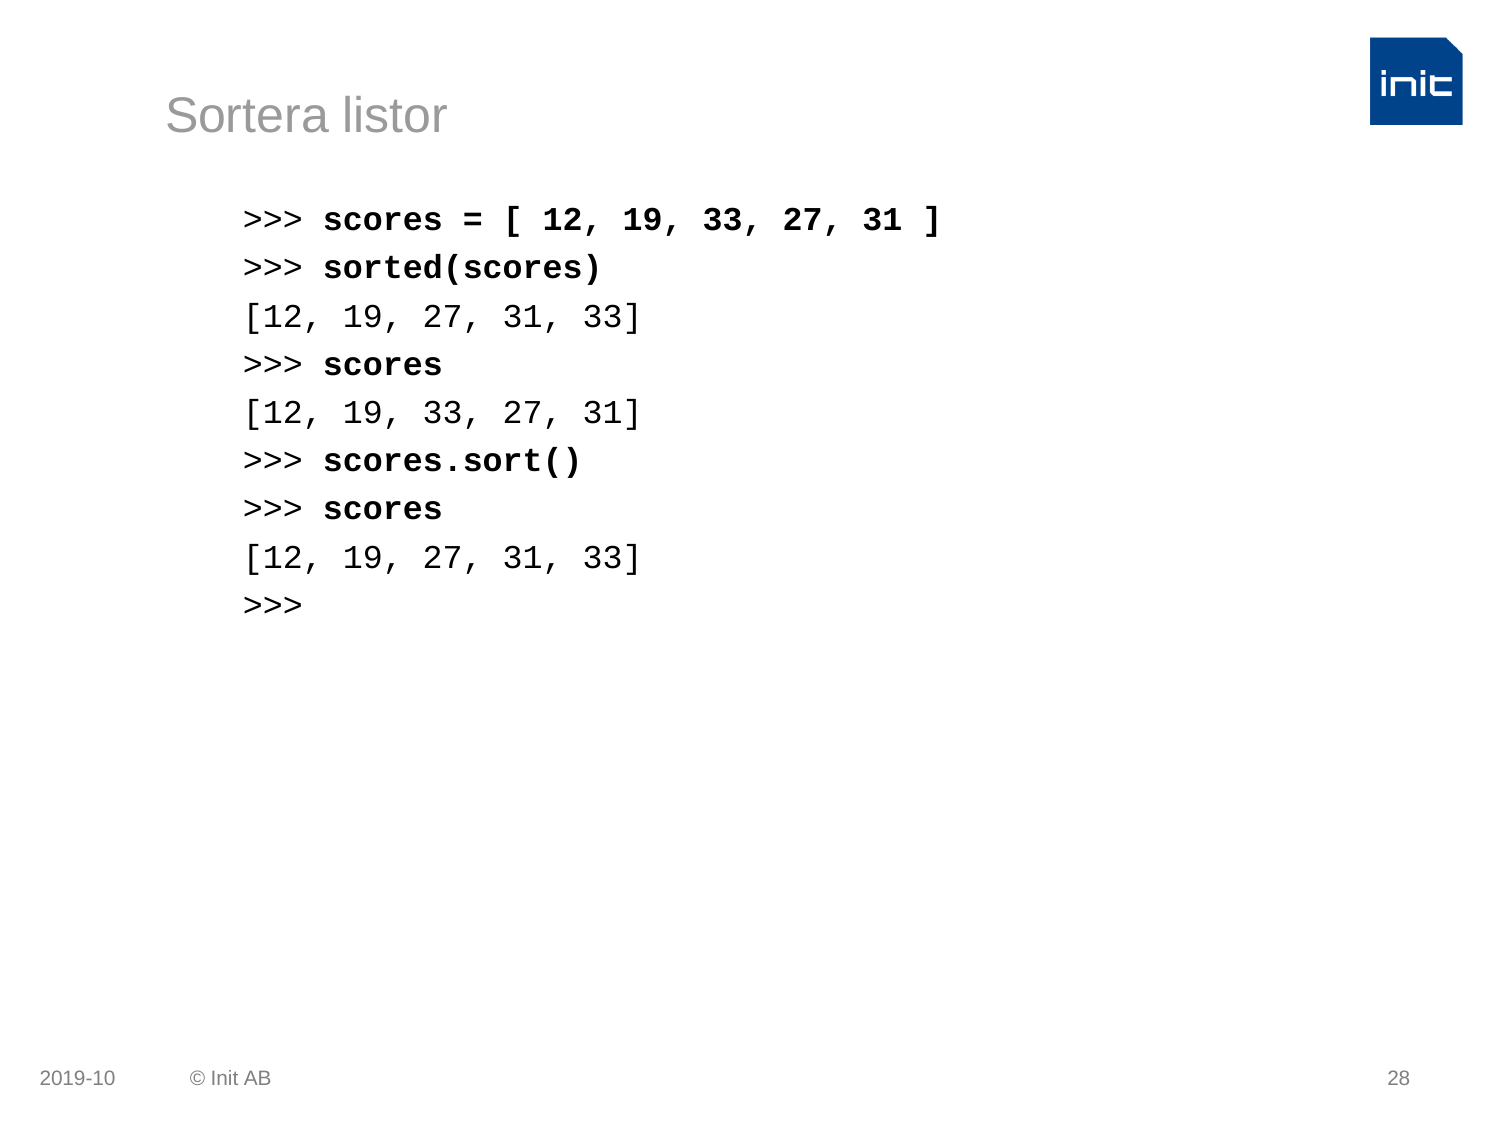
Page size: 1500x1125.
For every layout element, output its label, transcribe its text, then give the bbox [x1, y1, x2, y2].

text_box <nummer> [1350, 1037, 1426, 1098]
text_box >>> scores = [ 12, 19, 33, 27, 31 ] >>> sorted(scores) [12, 19, 27, 31, 33] >>> scores [12, 19, 33, 27, 31] >>> scores.sort() >>> scores [12, 19, 27, 31, 33] >>> [150, 189, 1351, 1041]
text_box Sortera listor [150, 0, 1351, 151]
text_box © Init AB [174, 1037, 1326, 1098]
text_box 2019-10 [24, 1037, 151, 1098]
picture [1370, 37, 1463, 125]
